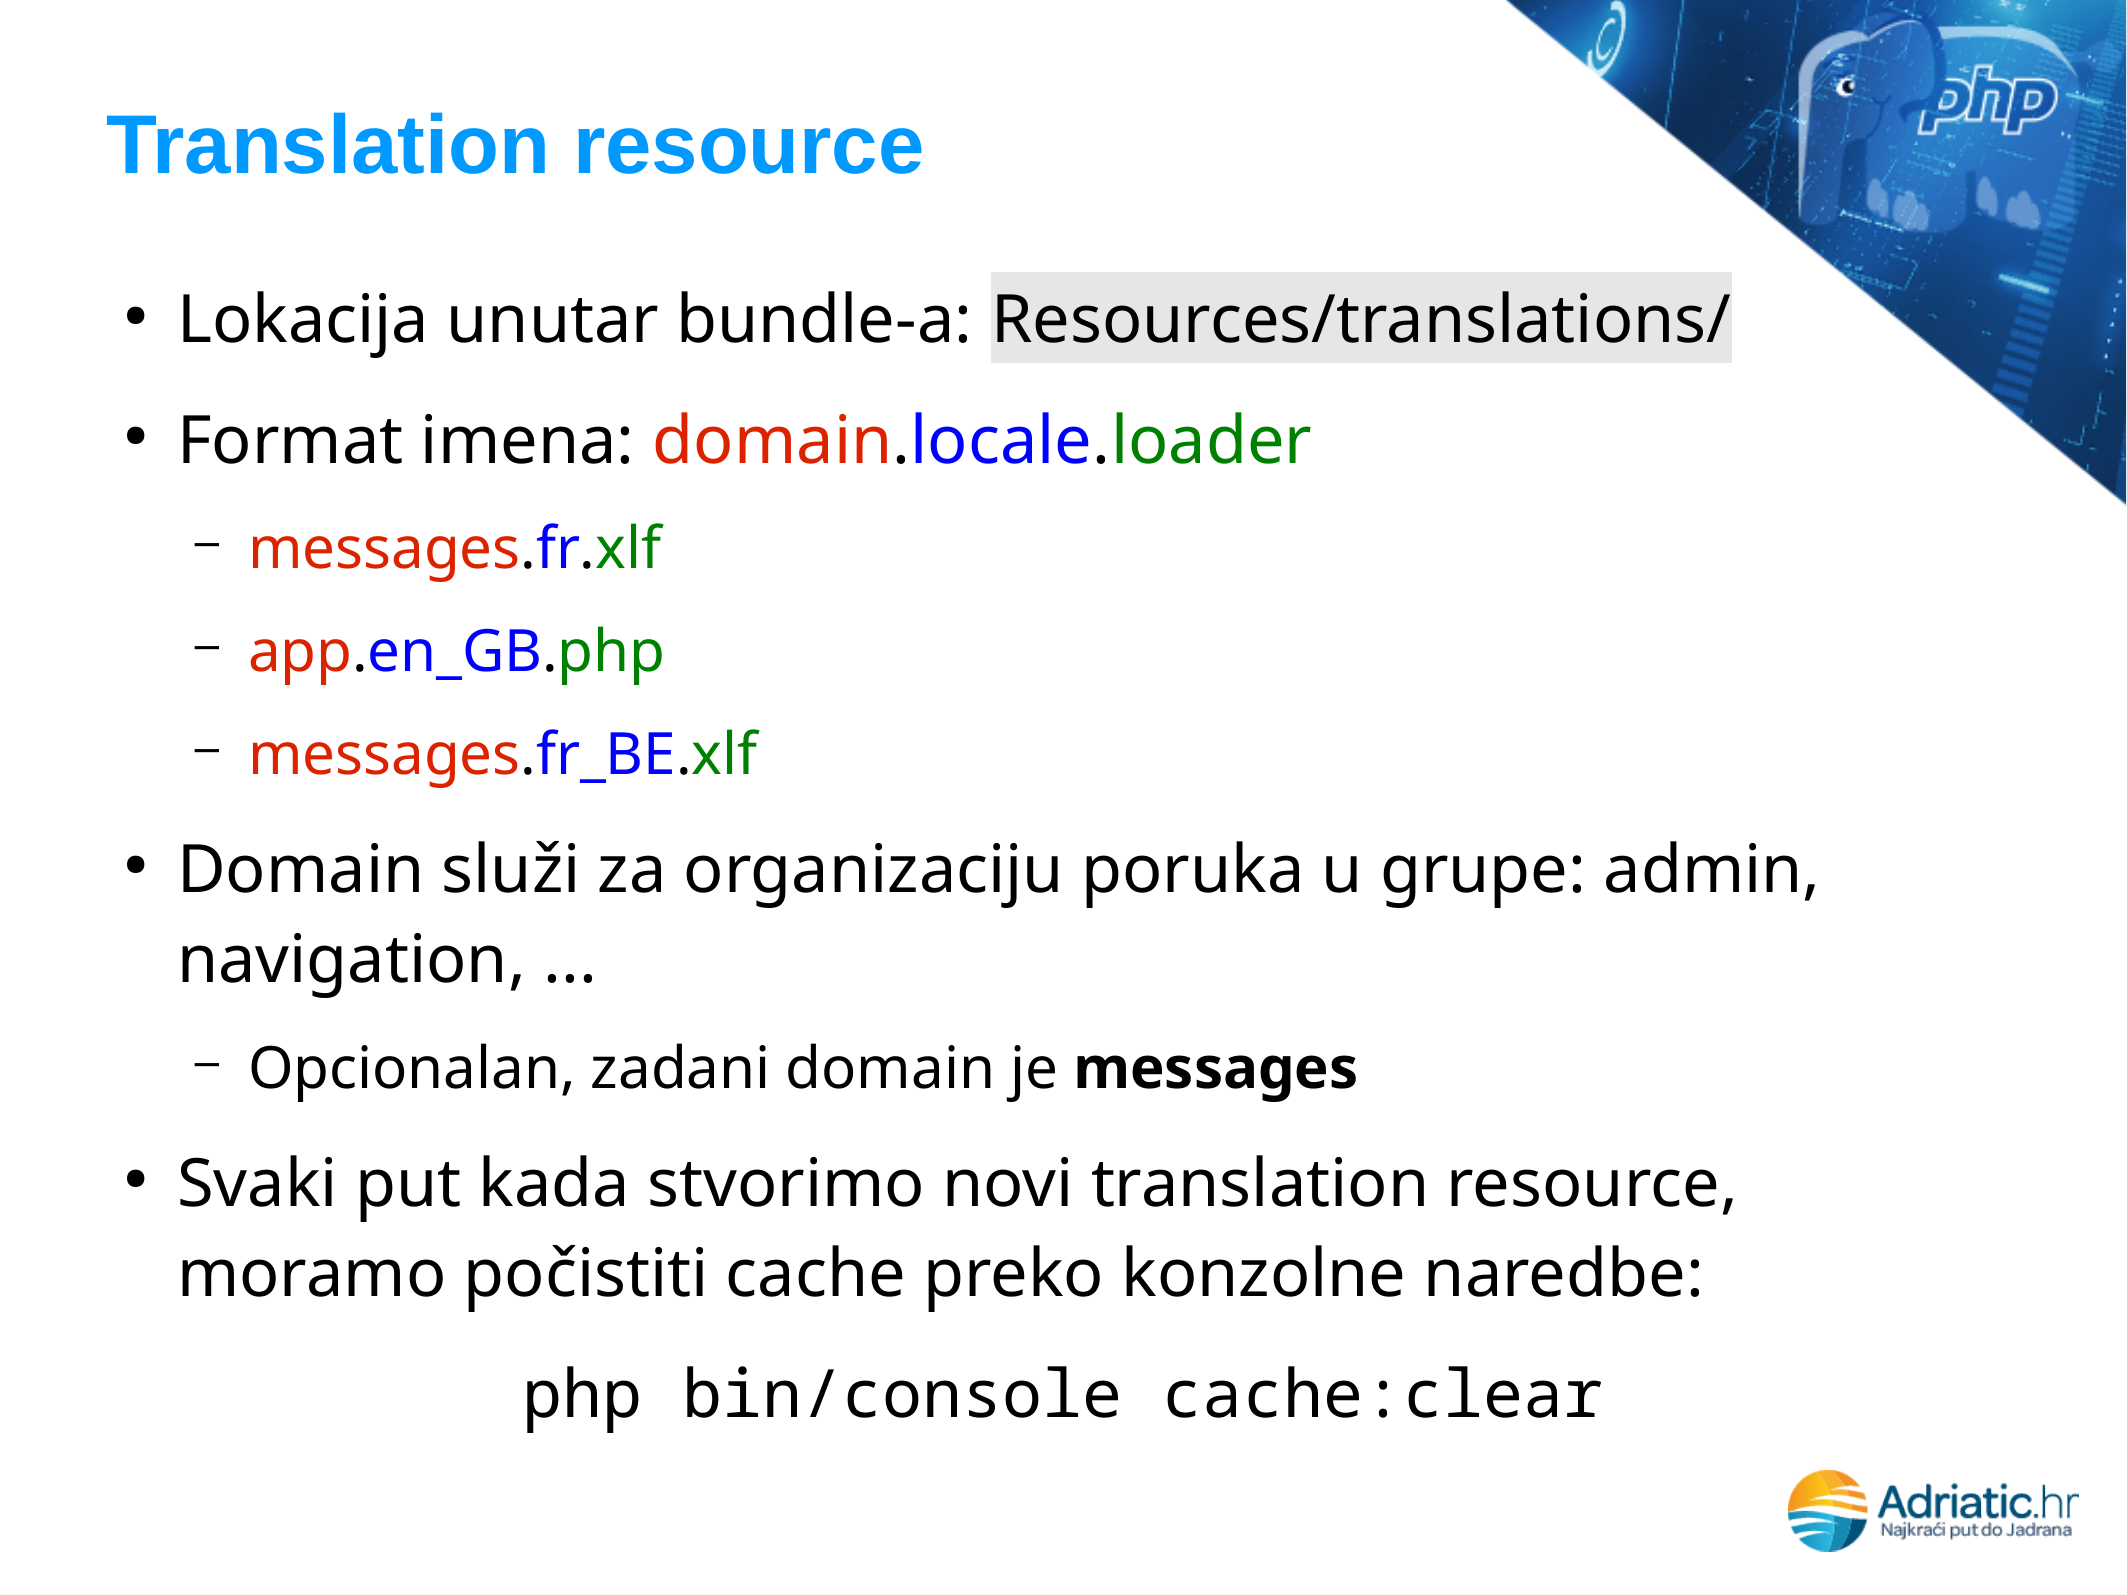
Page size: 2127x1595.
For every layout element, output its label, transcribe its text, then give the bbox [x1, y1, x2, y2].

title Translation resource [106, 70, 1630, 219]
list Lokacija unutar bundle-a: Resources/translations/ Format imena: domain.locale.loader messages.fr.xlf app.en_GB.php messages.fr_BE.xlf Domain služi za organizaciju poruka u grupe: admin, navigation, ... Opcionalan, zadani domain je messages Svaki put kada stvorimo novi translation resource, moramo počistiti cache preko konzolne naredbe: php bin/console cache:clear [106, 271, 2020, 1453]
picture [1505, 0, 2127, 625]
picture [1788, 1470, 2079, 1552]
